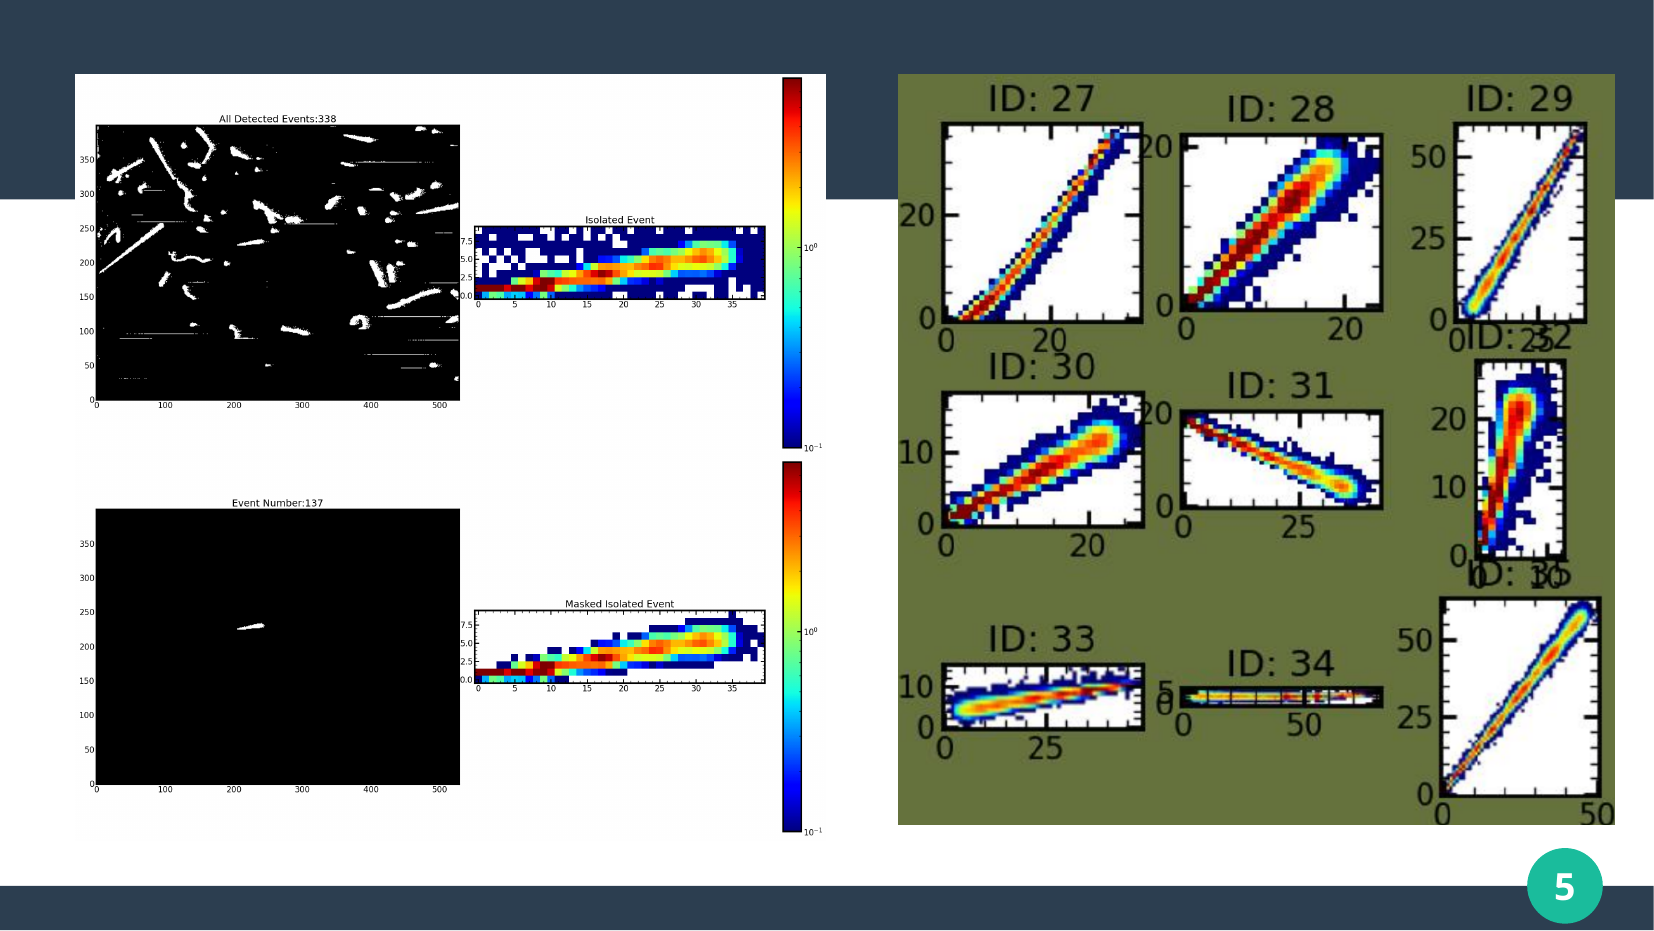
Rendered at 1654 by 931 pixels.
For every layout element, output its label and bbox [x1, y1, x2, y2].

picture [75, 74, 826, 841]
picture [898, 74, 1615, 826]
